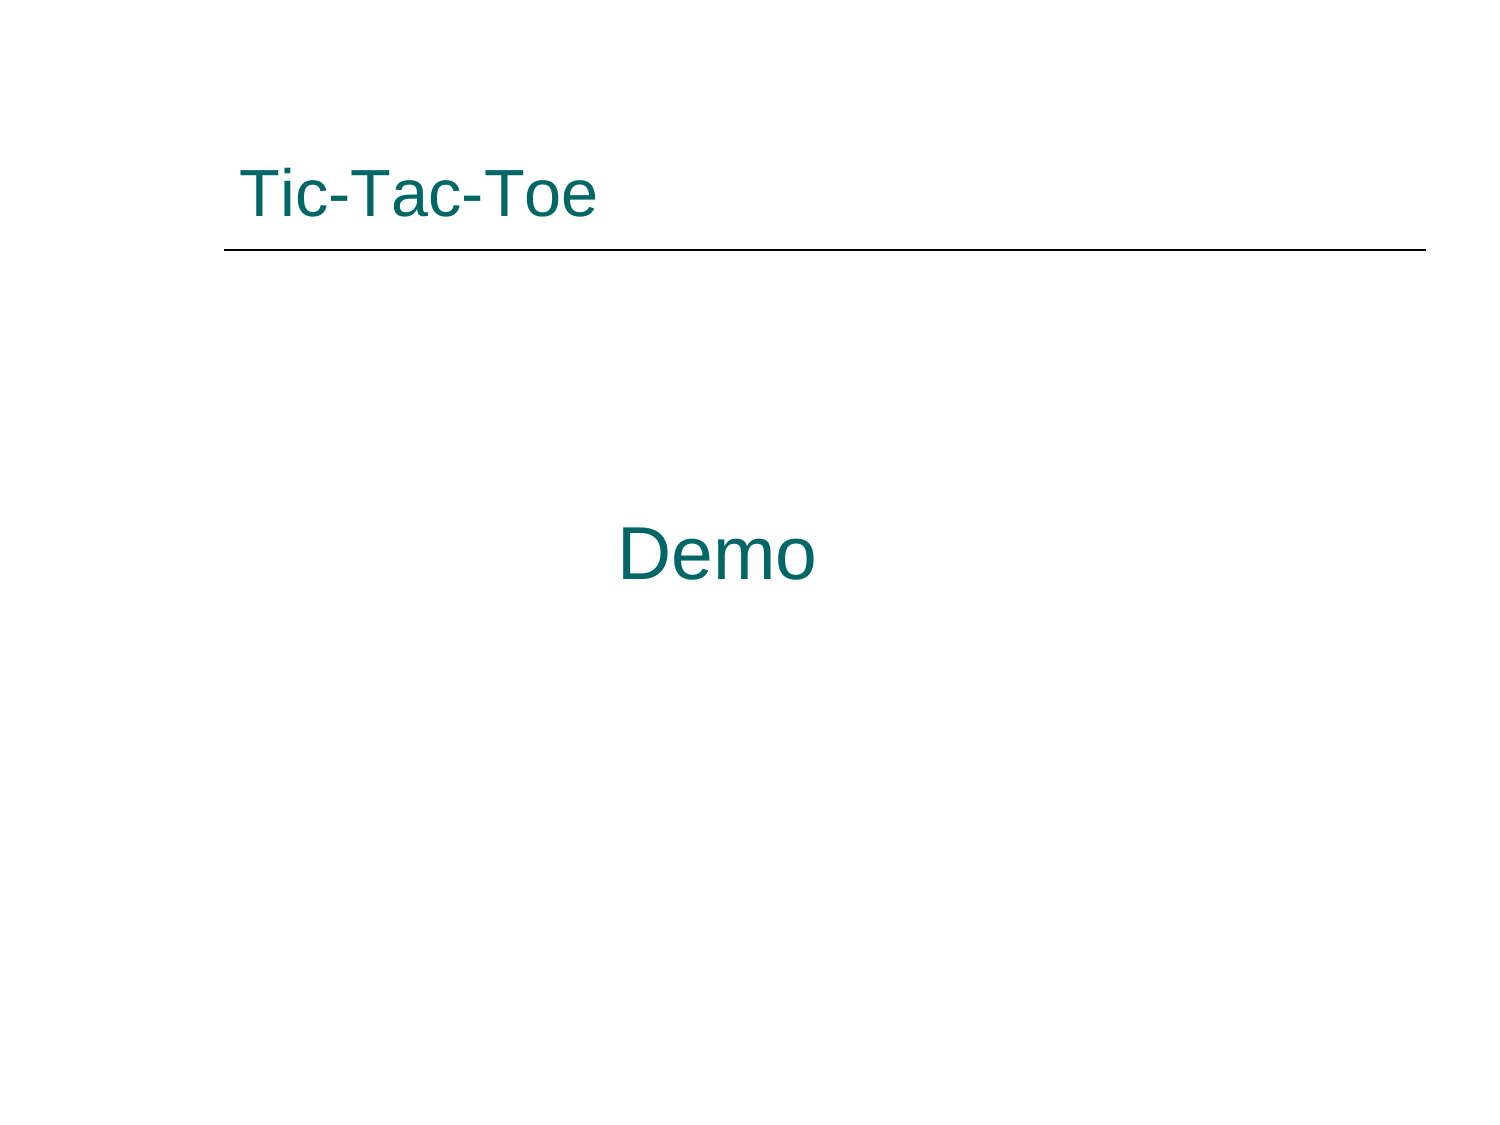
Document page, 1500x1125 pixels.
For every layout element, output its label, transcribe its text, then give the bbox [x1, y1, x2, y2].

text_box Tic-Tac-Toe [224, 49, 1425, 237]
text_box Demo [602, 490, 1075, 603]
